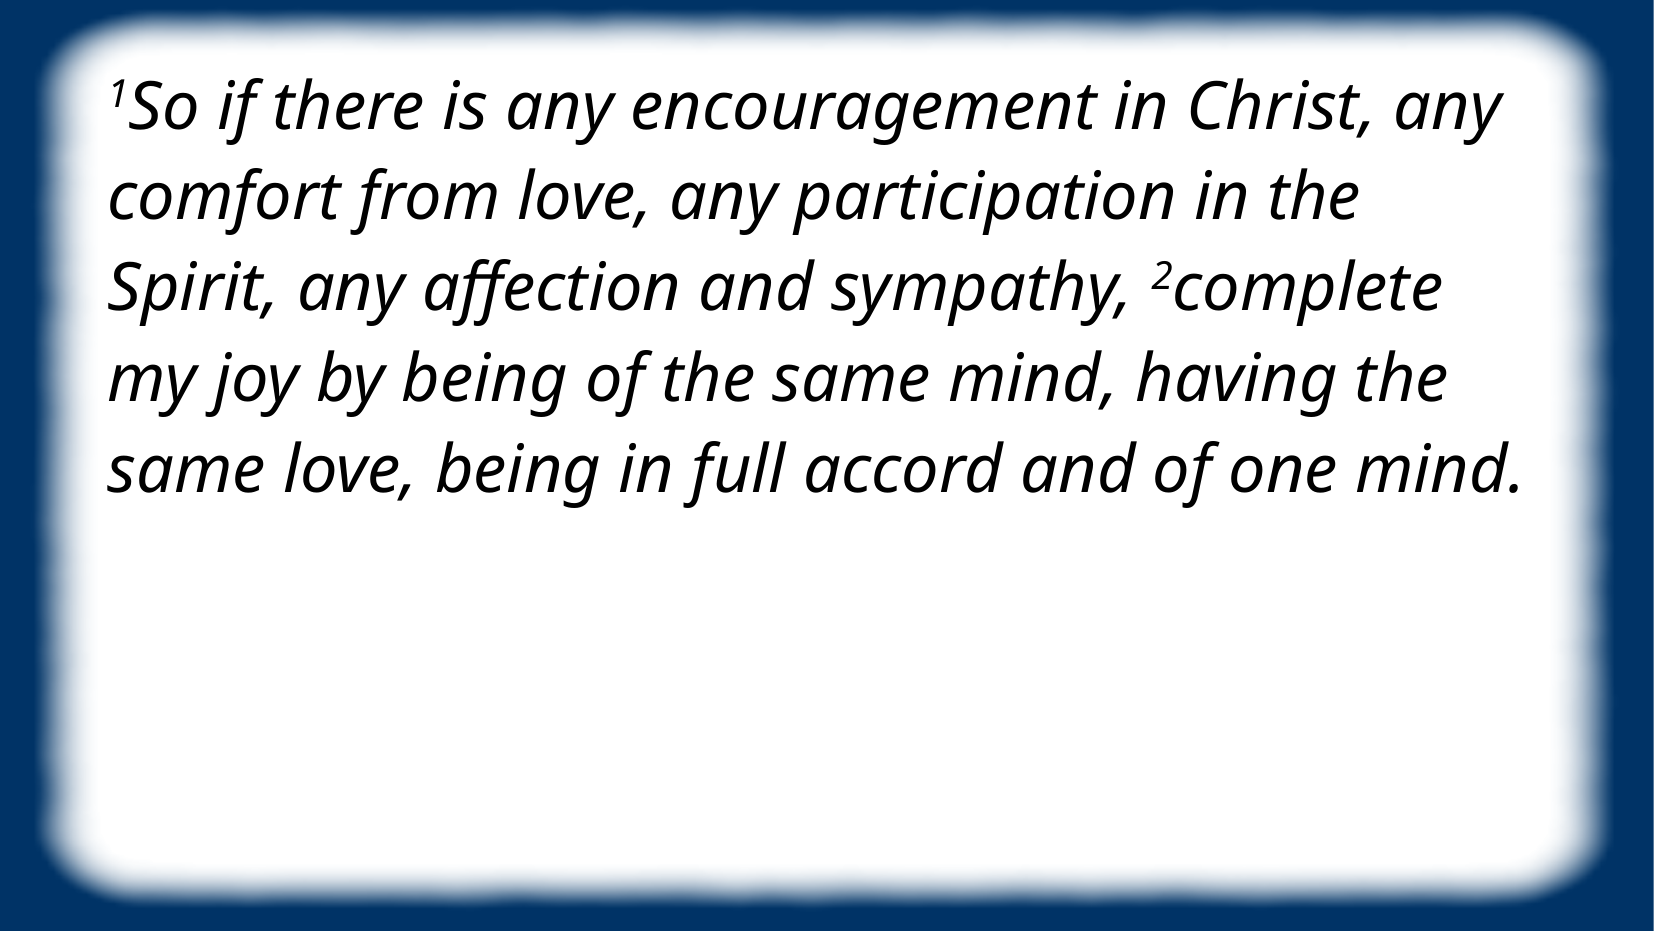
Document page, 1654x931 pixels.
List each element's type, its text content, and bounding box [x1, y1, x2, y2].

text_box 1So if there is any encouragement in Christ, any comfort from love, any participation in the Spirit, any affection and sympathy, 2complete my joy by being of the same mind, having the same love, being in full accord and of one mind. [92, 50, 1561, 519]
picture [0, 0, 1654, 931]
